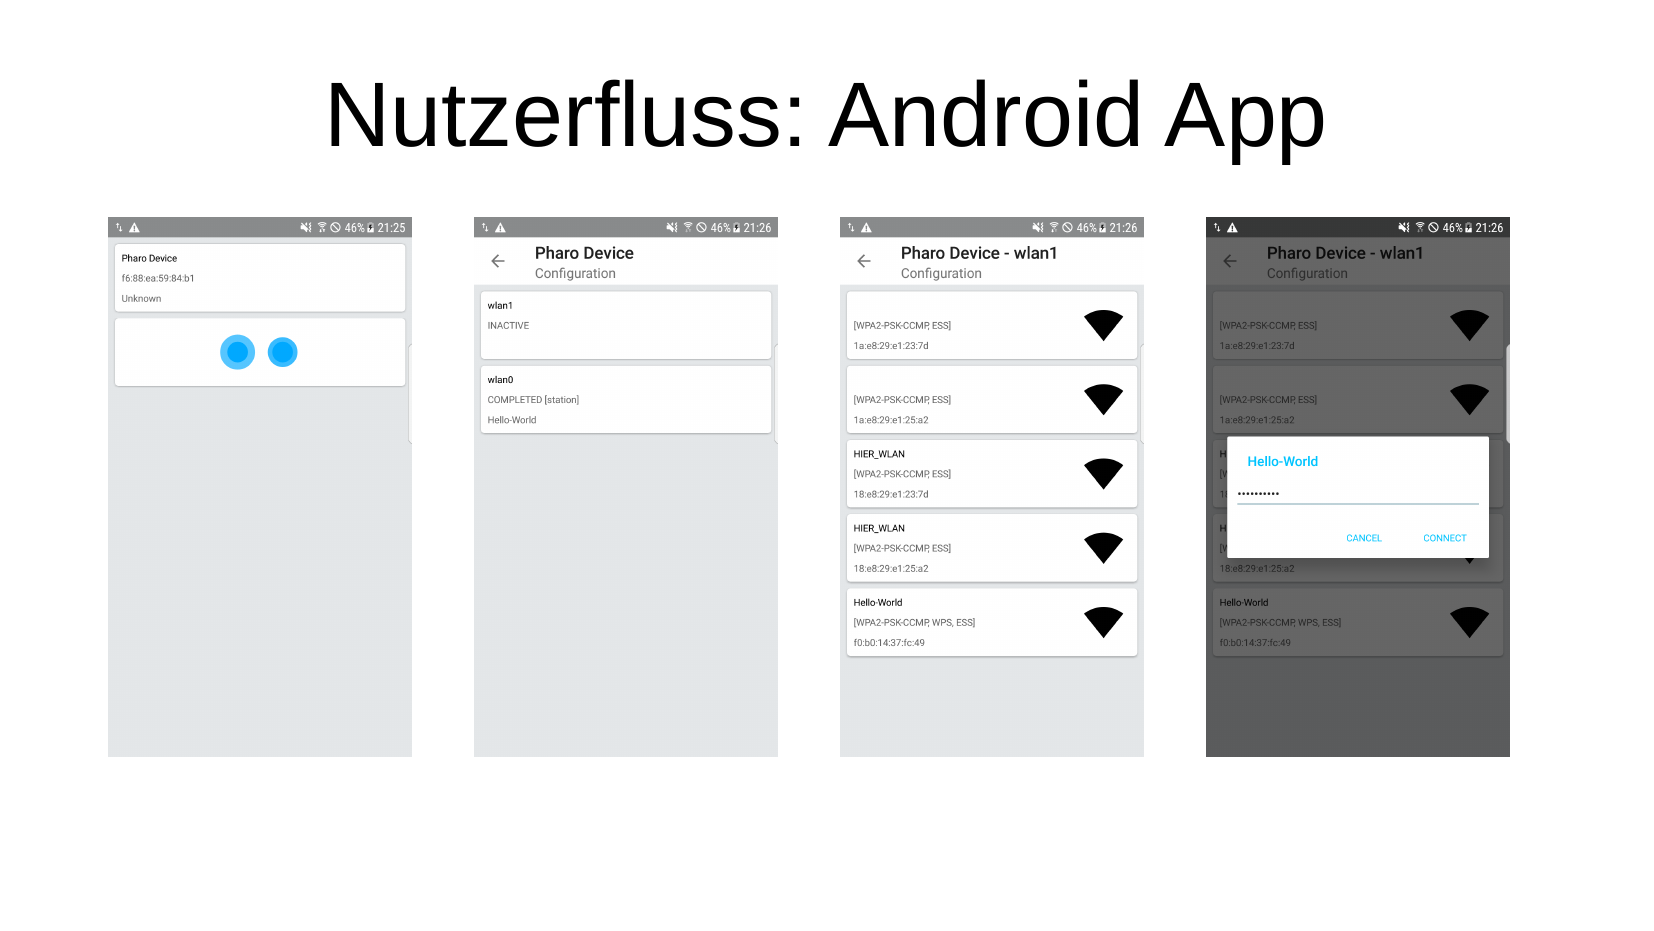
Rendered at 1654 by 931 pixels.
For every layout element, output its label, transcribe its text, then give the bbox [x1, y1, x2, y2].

picture [840, 217, 1144, 758]
title Nutzerfluss: Android App [82, 37, 1571, 193]
picture [1206, 217, 1510, 758]
picture [108, 217, 412, 758]
picture [474, 217, 778, 758]
